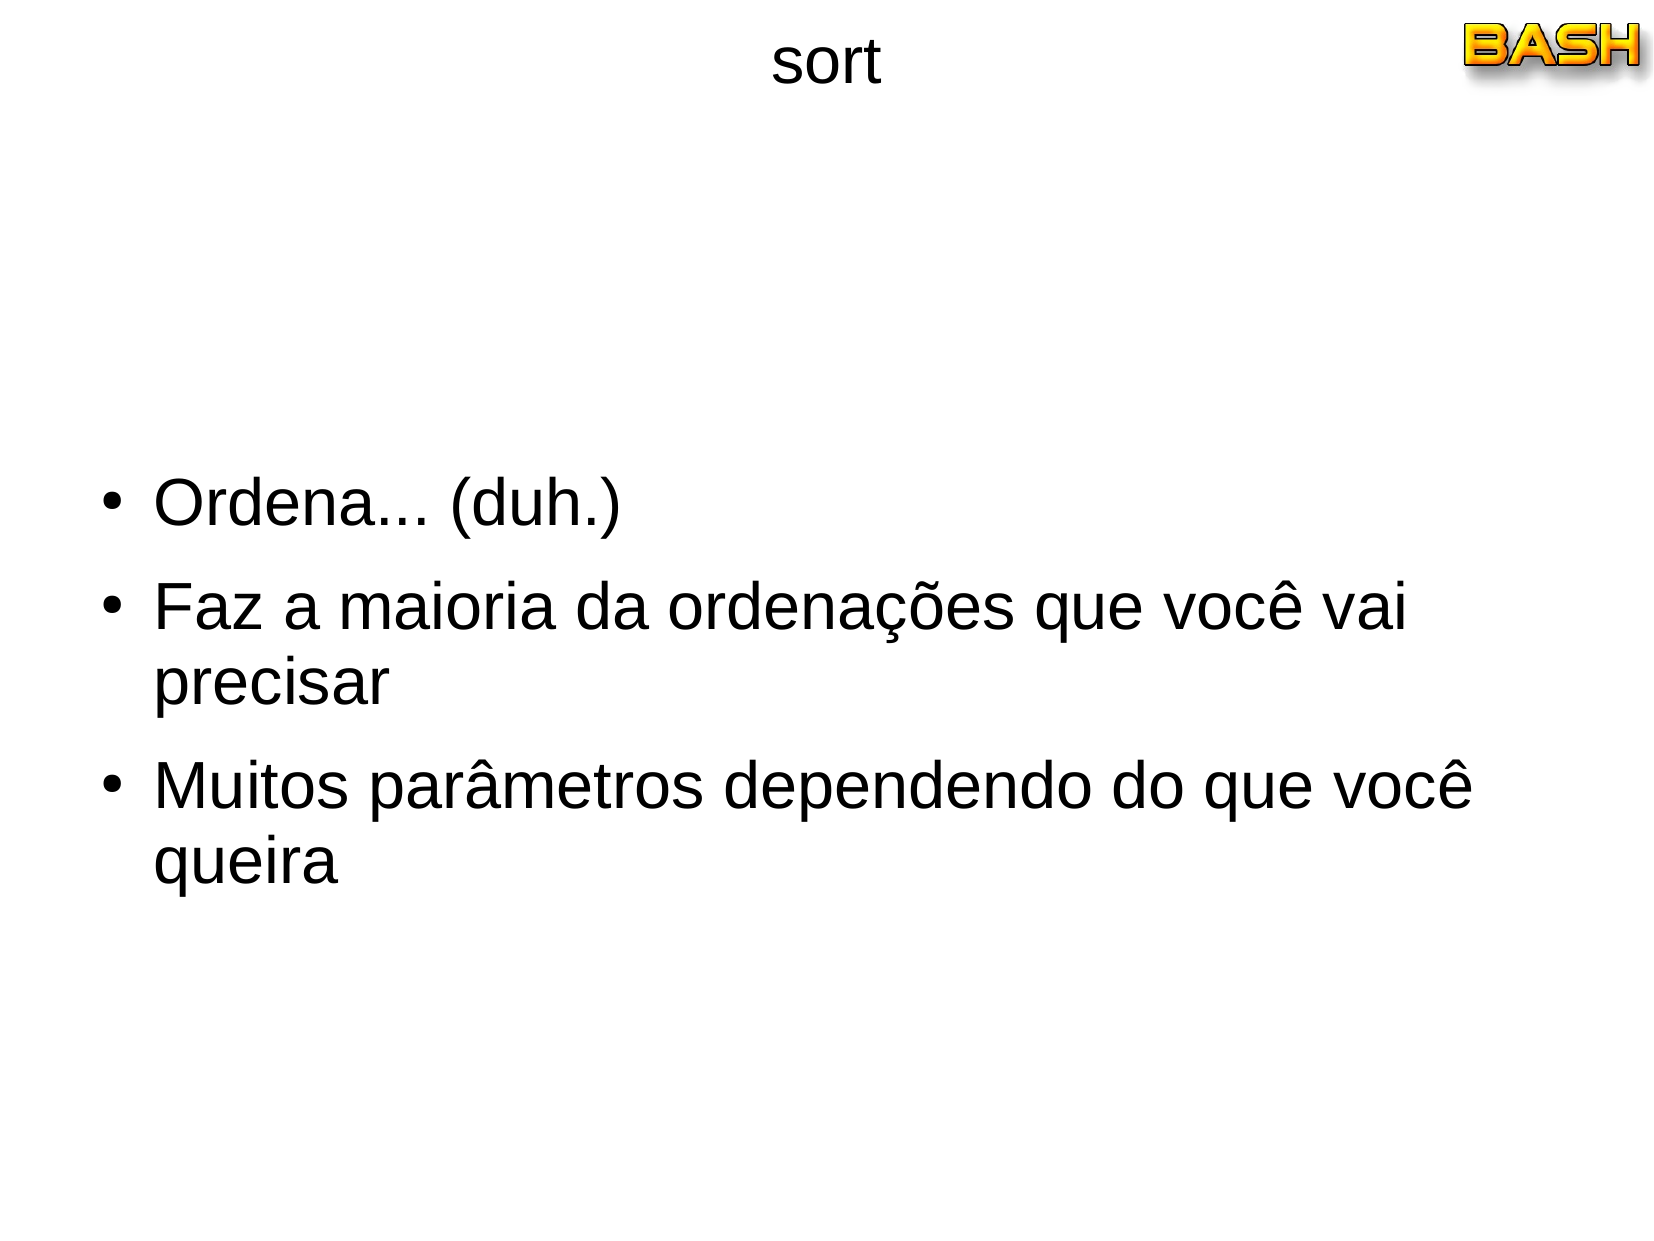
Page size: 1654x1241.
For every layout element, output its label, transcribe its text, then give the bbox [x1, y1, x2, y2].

picture [1450, 0, 1654, 96]
title sort [82, 22, 1571, 98]
list Ordena... (duh.) Faz a maioria da ordenações que você vai precisar Muitos parâmetros dependendo do que você queira [82, 464, 1571, 898]
